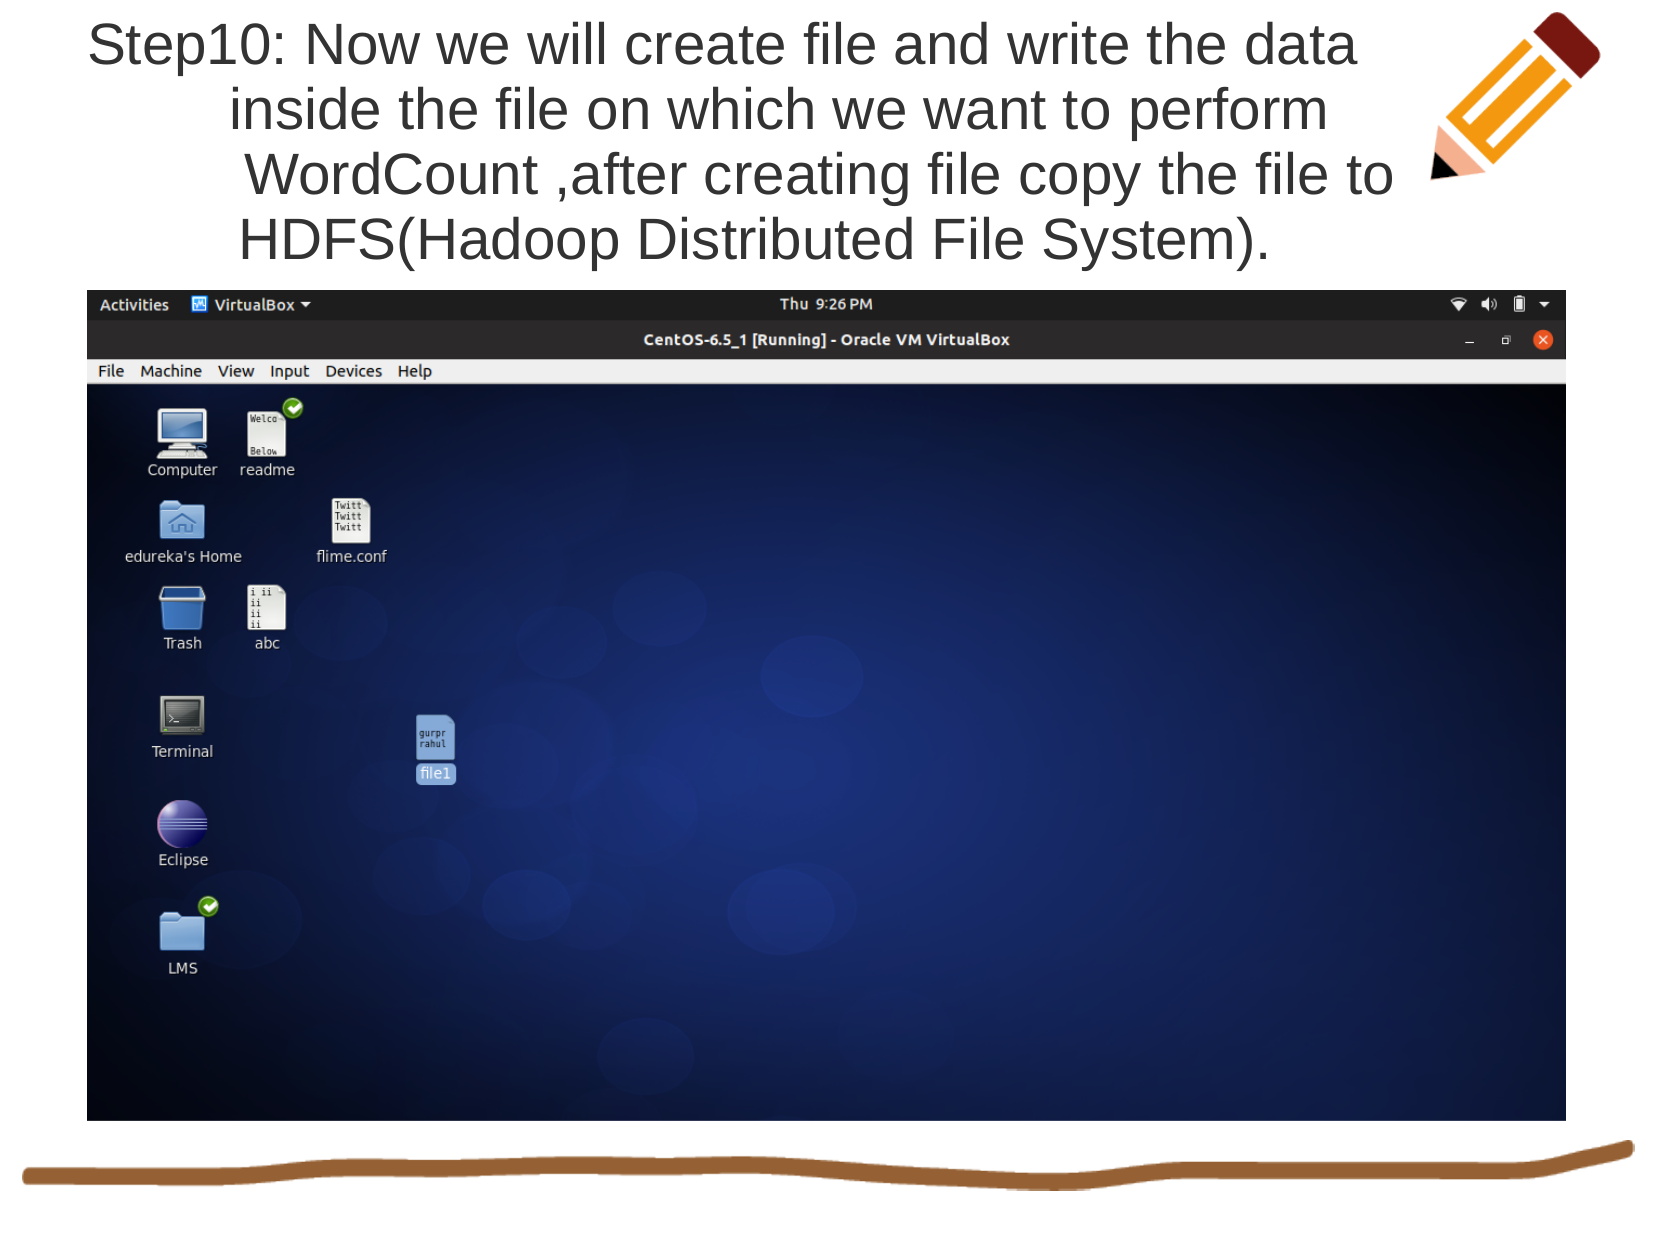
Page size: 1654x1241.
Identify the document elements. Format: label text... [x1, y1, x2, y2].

title Step10: Now we will create file and write the data inside the file on which we want to perform WordCount ,after creating file copy the file to HDFS(Hadoop Distributed File System). [82, 11, 1430, 272]
picture [87, 290, 1566, 1122]
picture [22, 1140, 1635, 1191]
picture [1430, 12, 1601, 181]
